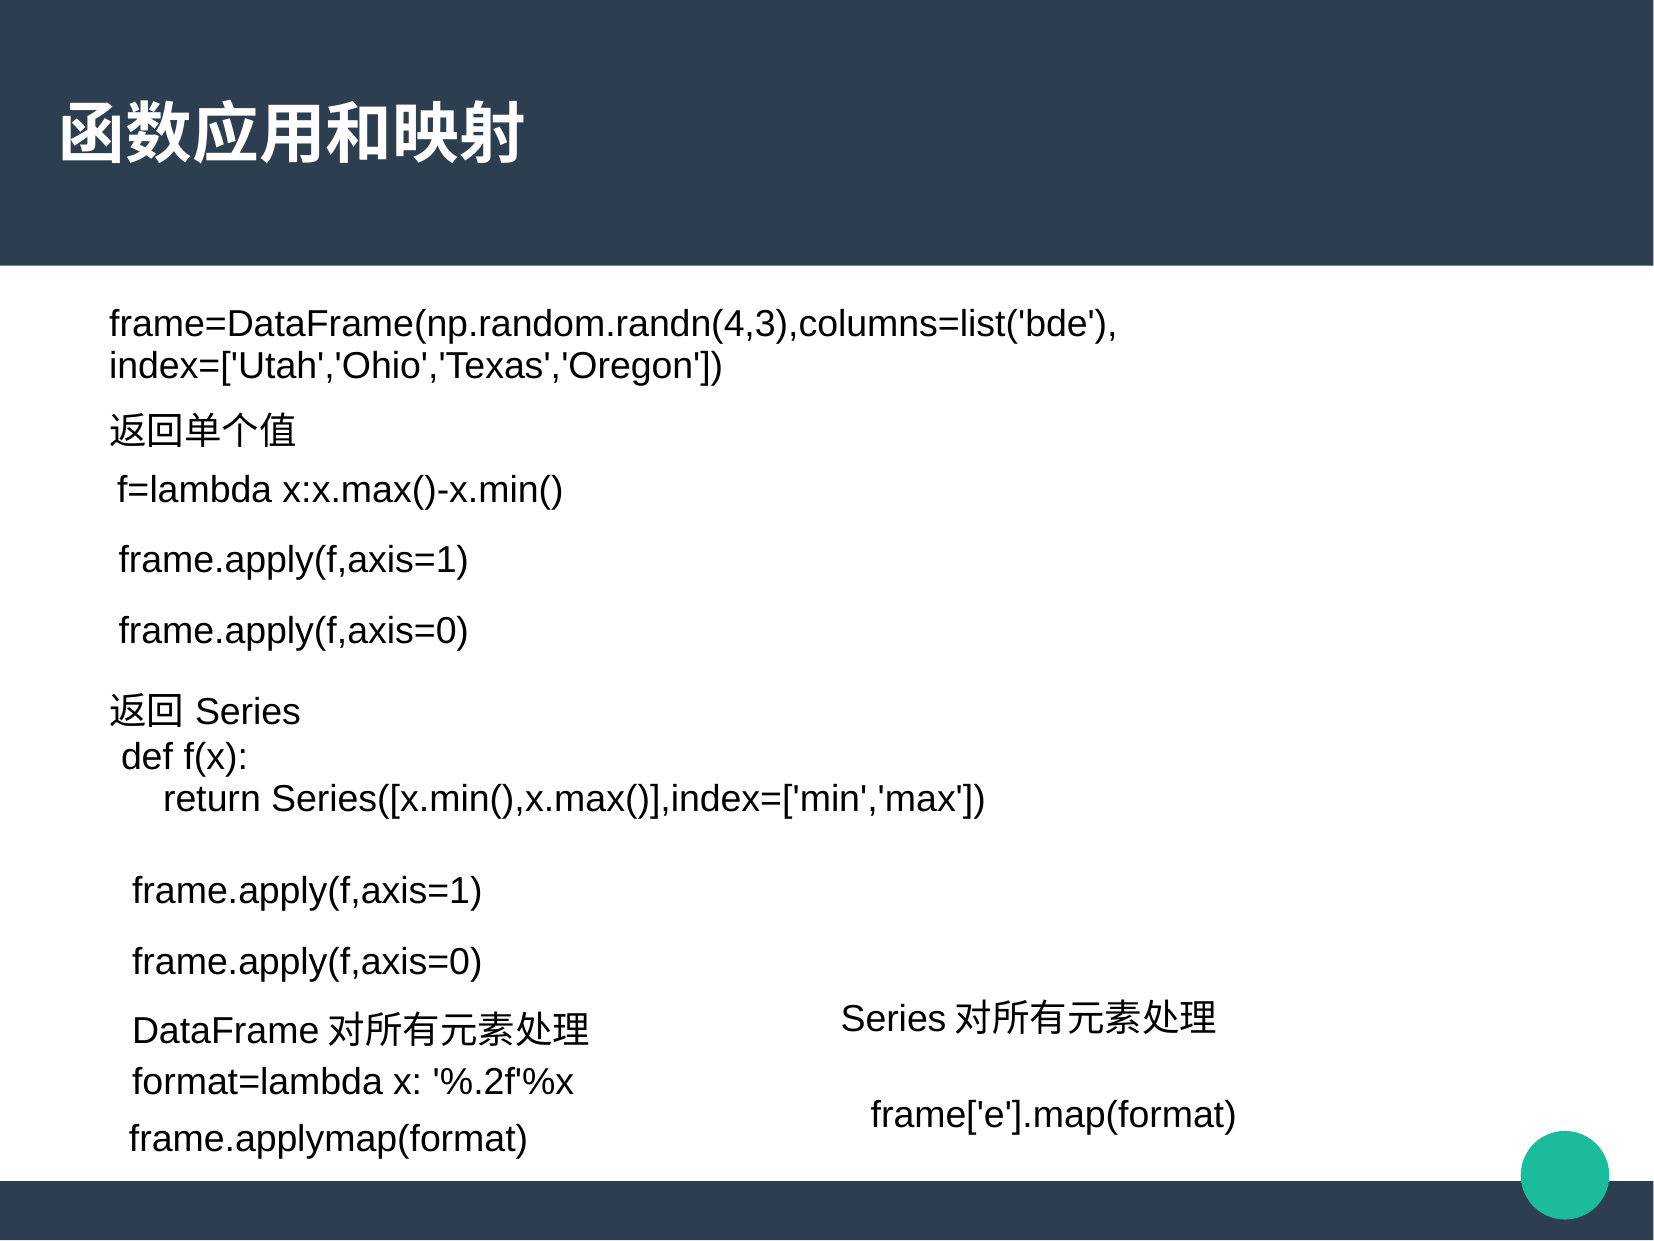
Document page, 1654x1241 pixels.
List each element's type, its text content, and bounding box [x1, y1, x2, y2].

text_box def f(x): return Series([x.min(),x.max()],index=['min','max']) [106, 727, 1002, 827]
text_box frame.apply(f,axis=1) [103, 531, 485, 589]
text_box frame.apply(f,axis=1) [117, 862, 638, 922]
text_box frame.apply(f,axis=0) [117, 933, 638, 992]
text_box frame.apply(f,axis=0) [103, 602, 600, 673]
text_box frame.applymap(format) [114, 1110, 544, 1168]
text_box 返回Series [94, 673, 650, 744]
text_box frame=DataFrame(np.random.randn(4,3),columns=list('bde'), index=['Utah','Ohio','Texas','Oregon']) [94, 295, 1134, 395]
text_box f=lambda x:x.max()-x.min() [102, 465, 579, 518]
text_box frame['e'].map(format) [855, 1086, 1252, 1144]
text_box 返回单个值 [94, 394, 650, 465]
text_box DataFrame对所有元素处理 [117, 992, 686, 1063]
text_box format=lambda x: '%.2f'%x [117, 1053, 590, 1111]
text_box Series对所有元素处理 [825, 980, 1394, 1052]
title 函数应用和映射 [59, 49, 1595, 207]
